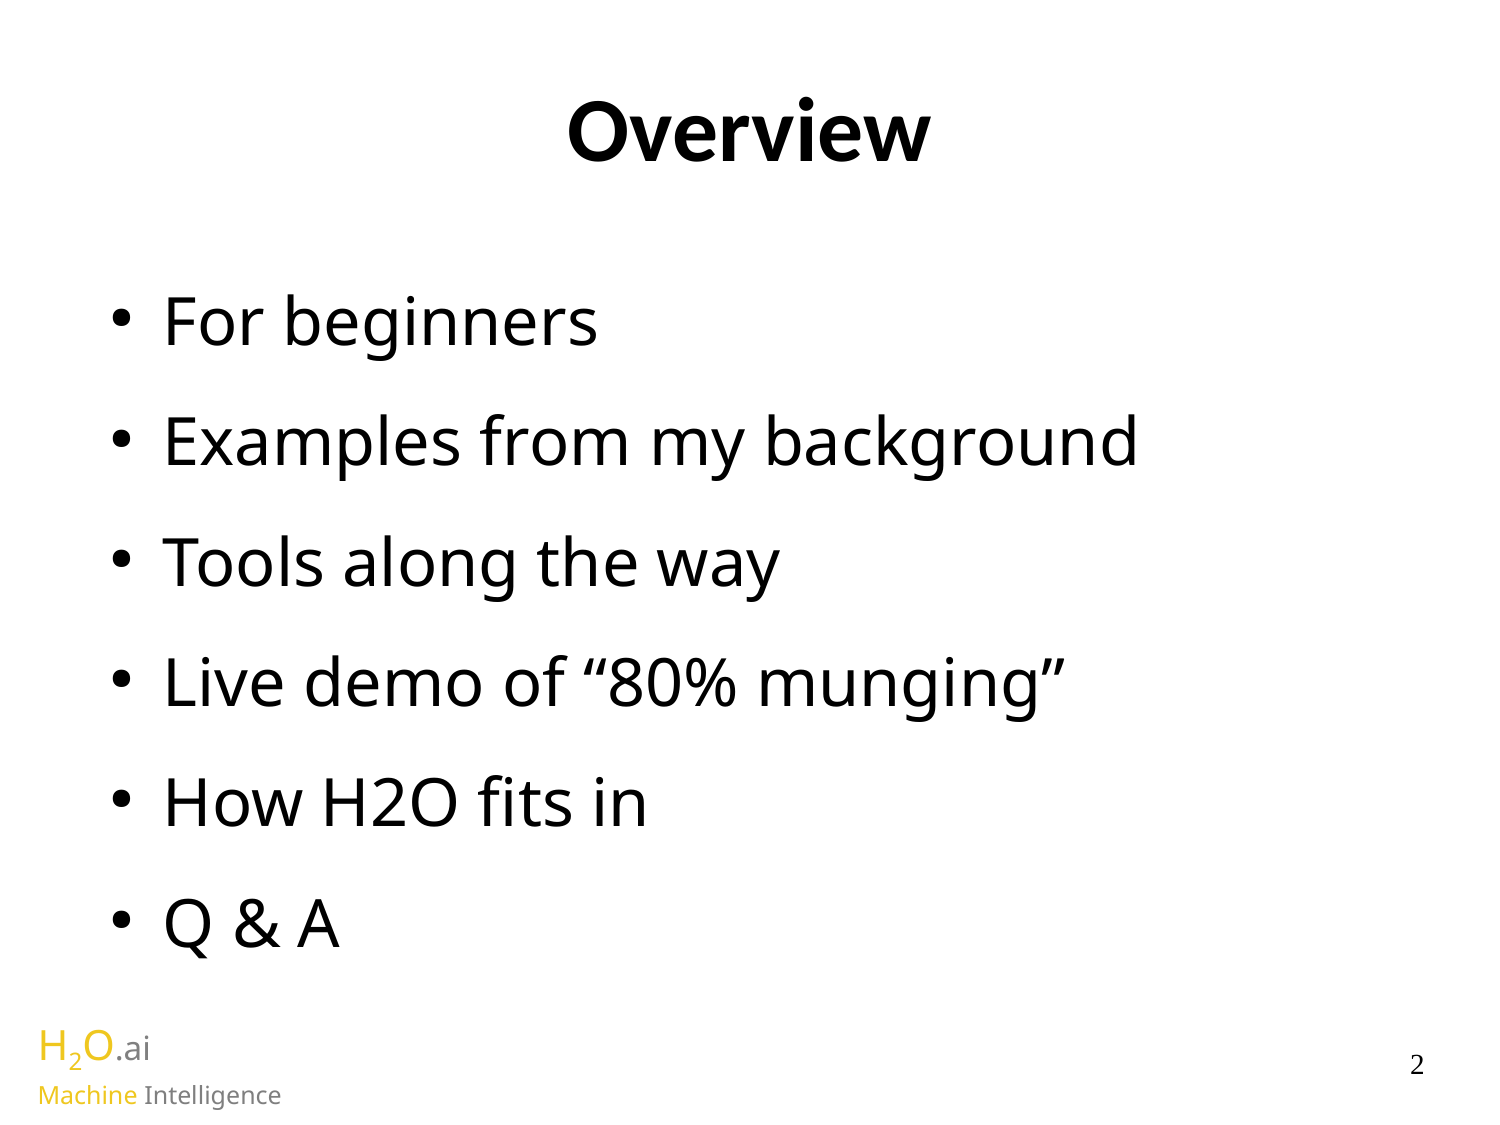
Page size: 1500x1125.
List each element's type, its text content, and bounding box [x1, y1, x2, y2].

list For beginners Examples from my background Tools along the way Live demo of “80% munging” How H2O fits in Q & A [91, 274, 1367, 891]
title Overview [75, 15, 1425, 263]
